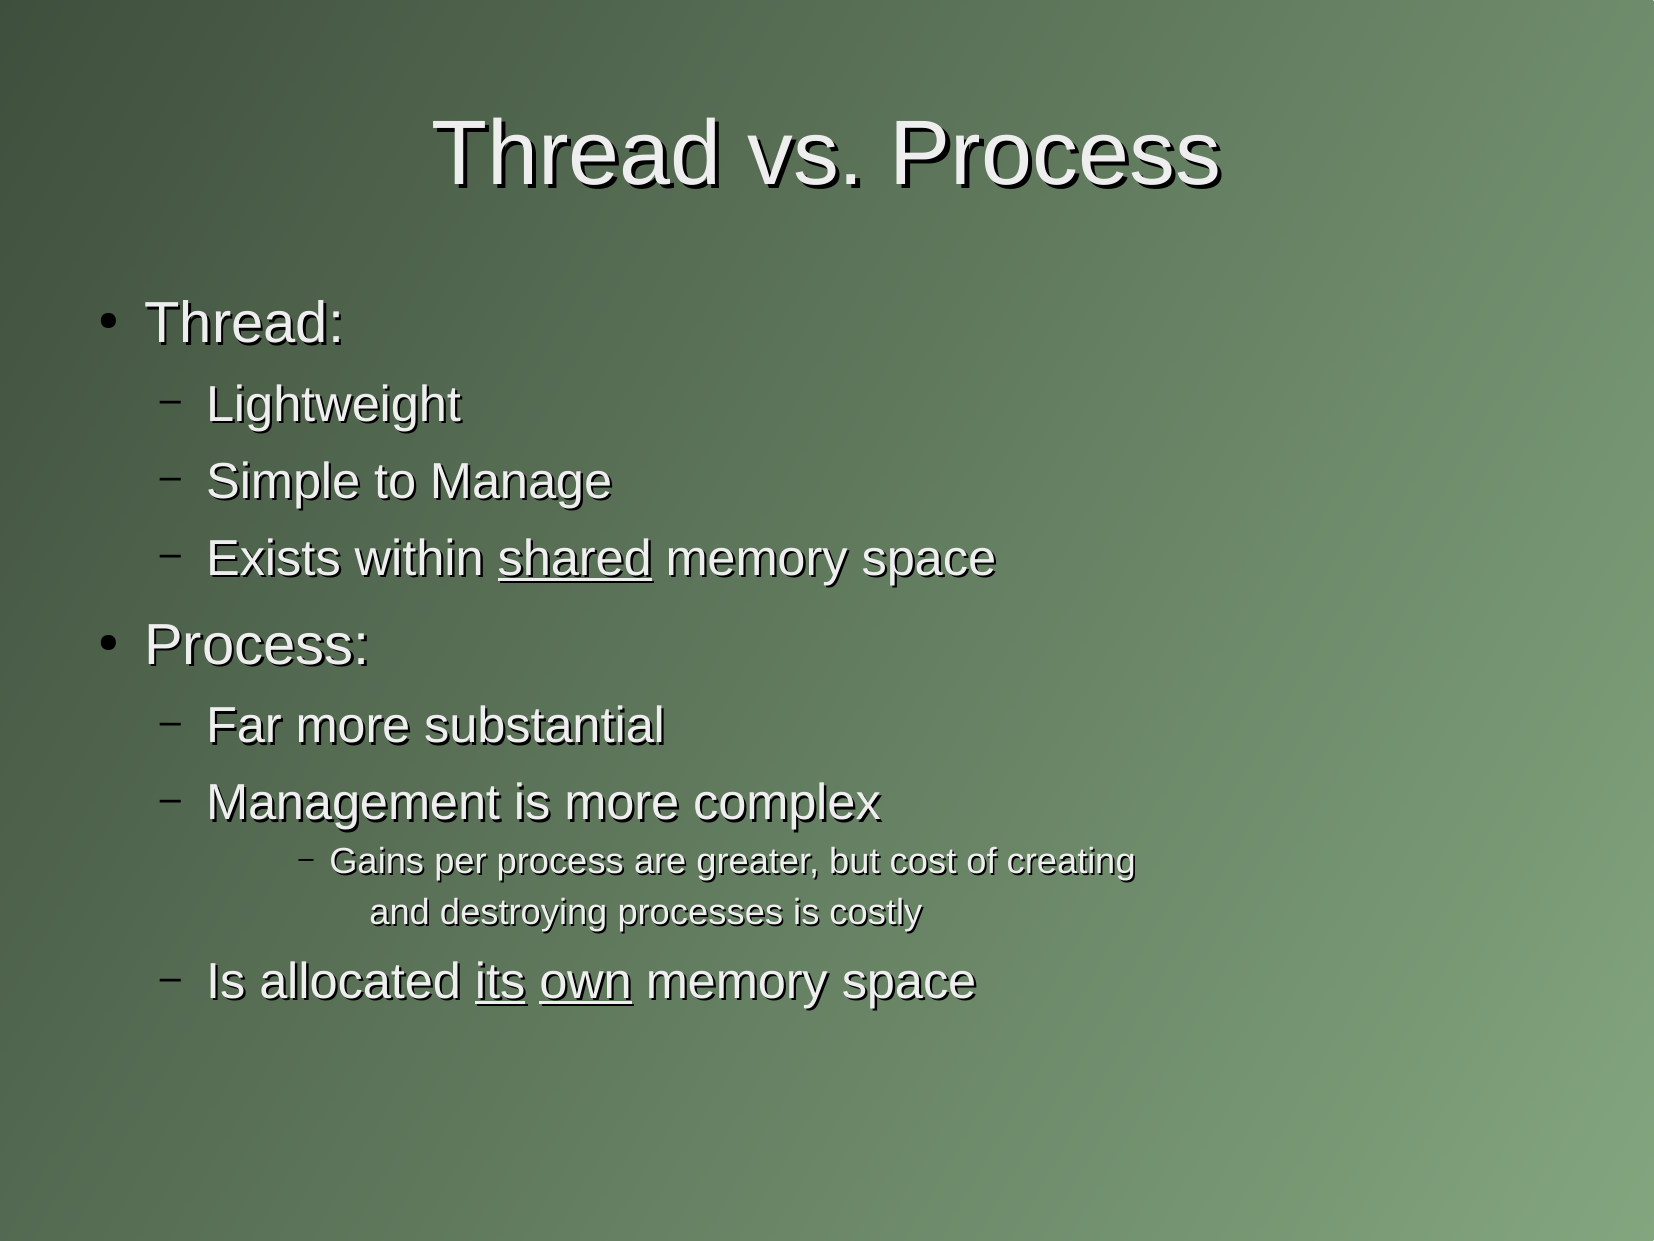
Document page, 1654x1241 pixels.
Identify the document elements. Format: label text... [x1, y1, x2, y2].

list Thread: Lightweight Simple to Manage Exists within shared memory space Process: Far more substantial Management is more complex Gains per process are greater, but cost of creating and destroying processes is costly Is allocated its own memory space [82, 290, 1571, 1010]
title Thread vs. Process [82, 49, 1571, 257]
